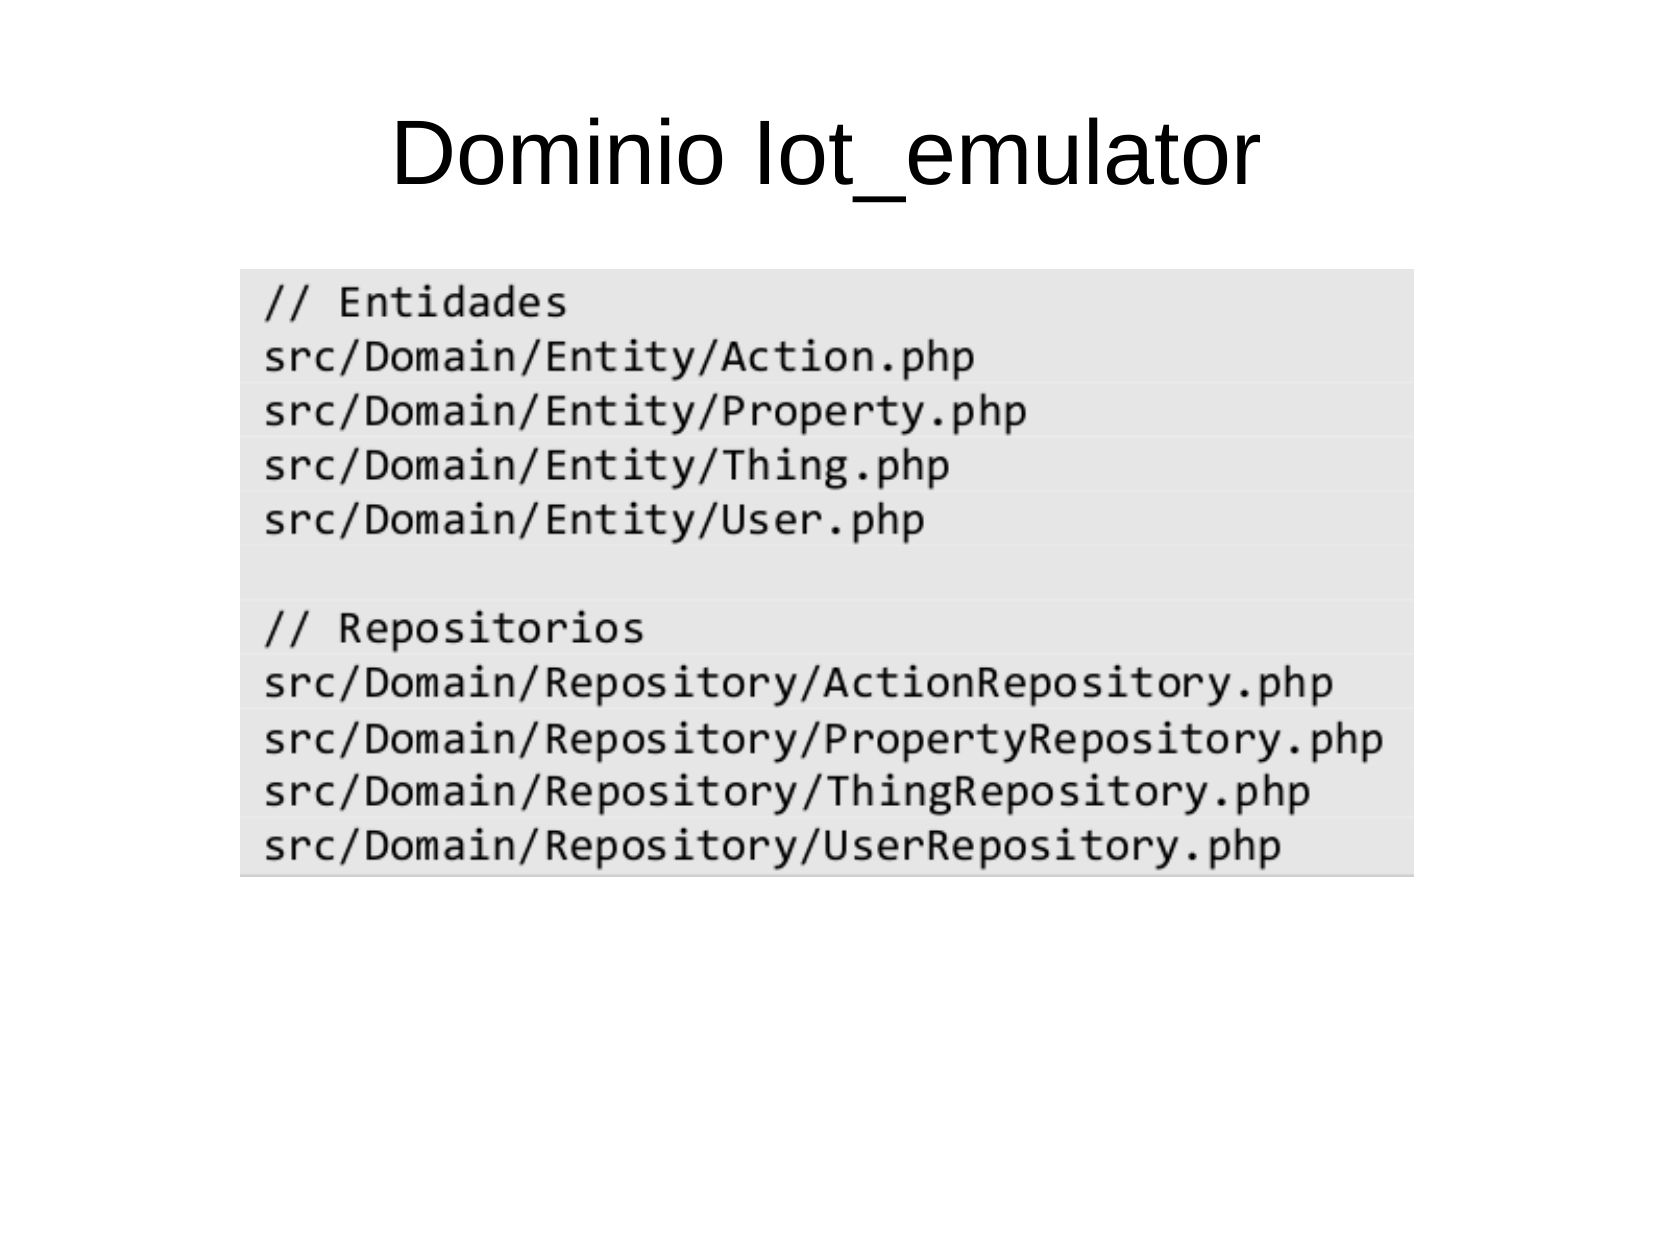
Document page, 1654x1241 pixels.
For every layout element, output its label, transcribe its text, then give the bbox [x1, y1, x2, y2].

picture [240, 269, 1414, 877]
title Dominio Iot_emulator [82, 49, 1571, 257]
